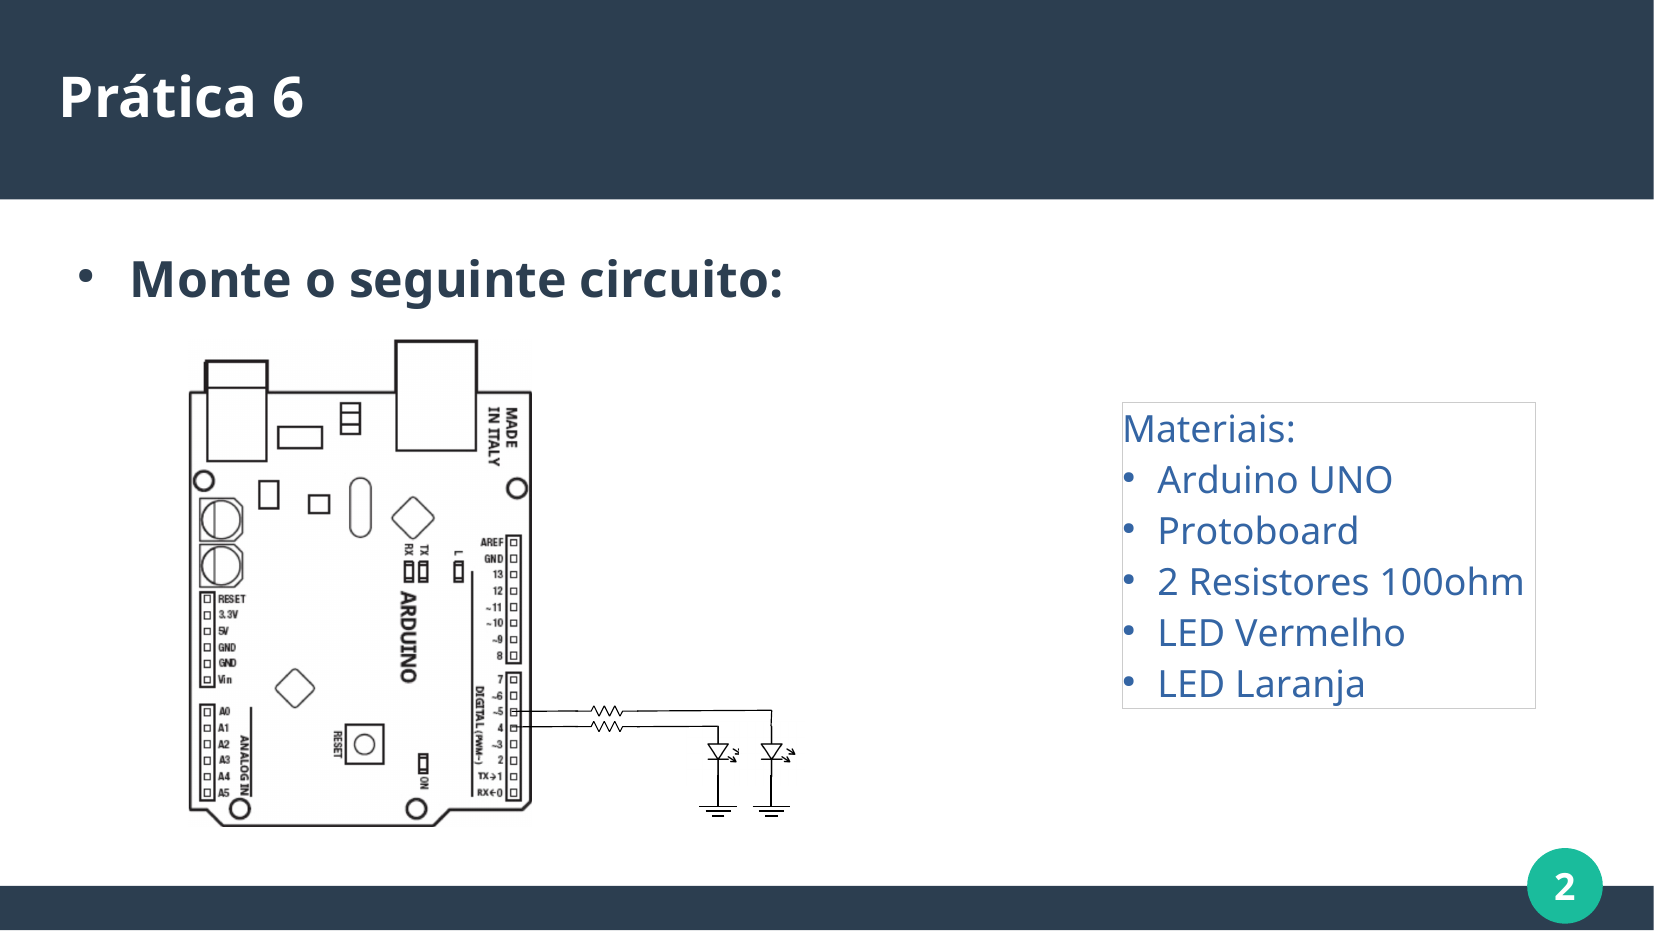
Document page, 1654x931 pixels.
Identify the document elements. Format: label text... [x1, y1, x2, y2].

list Monte o seguinte circuito: [59, 243, 886, 325]
picture [686, 721, 805, 832]
picture [188, 339, 532, 827]
text_box Materiais: Arduino UNO Protoboard 2 Resistores 100ohm LED Vermelho LED Laranja [1122, 402, 1536, 708]
title Prática 6 [59, 37, 1595, 155]
picture [564, 694, 650, 743]
